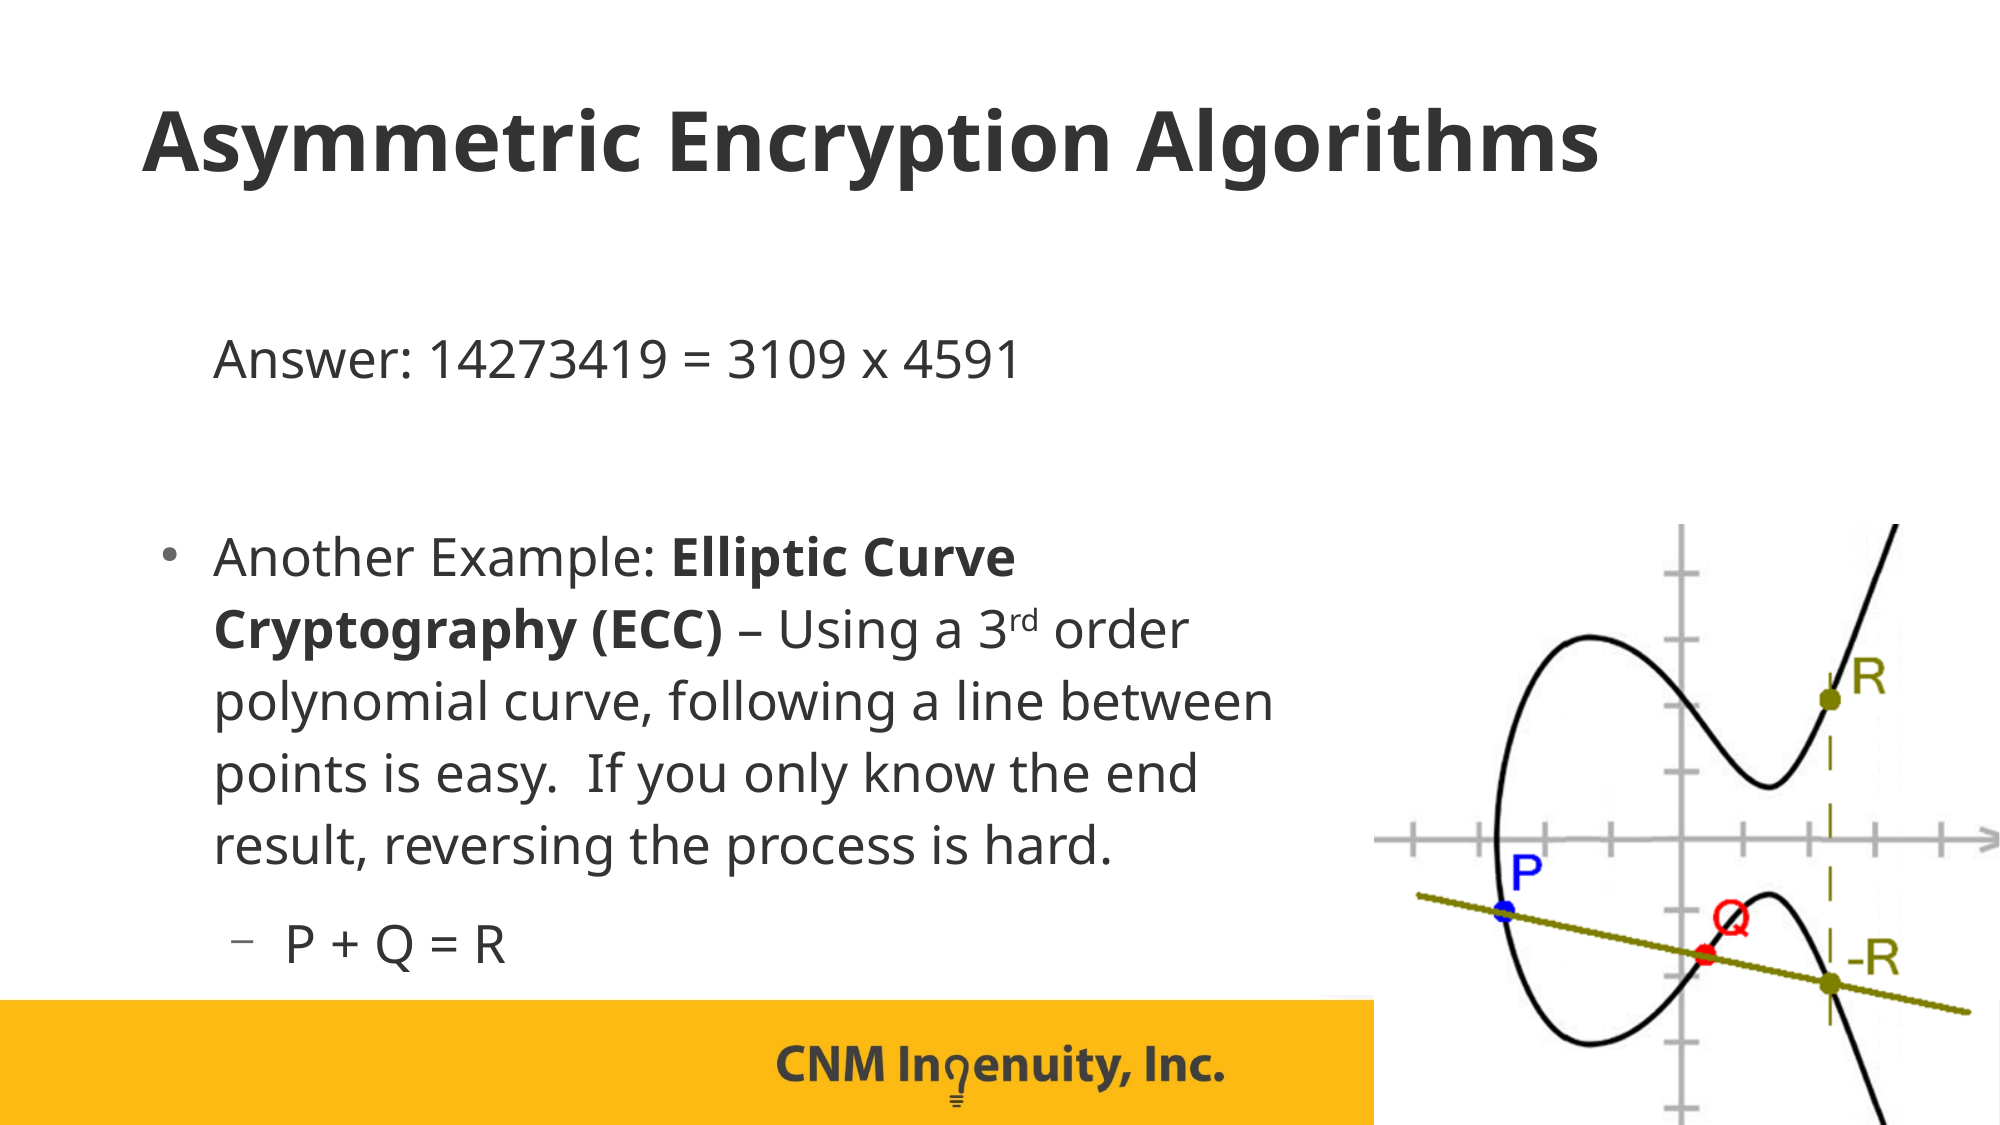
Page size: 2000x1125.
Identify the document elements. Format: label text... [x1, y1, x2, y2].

title Asymmetric Encryption Algorithms [142, 44, 1900, 233]
picture [0, 524, 2000, 1125]
list Answer: 14273419 = 3109 x 4591 Another Example: Elliptic Curve Cryptography (ECC) – Using a 3rd order polynomial curve, following a line between points is easy. If you only know the end result, reversing the process is hard. P + Q = R [142, 321, 1306, 974]
